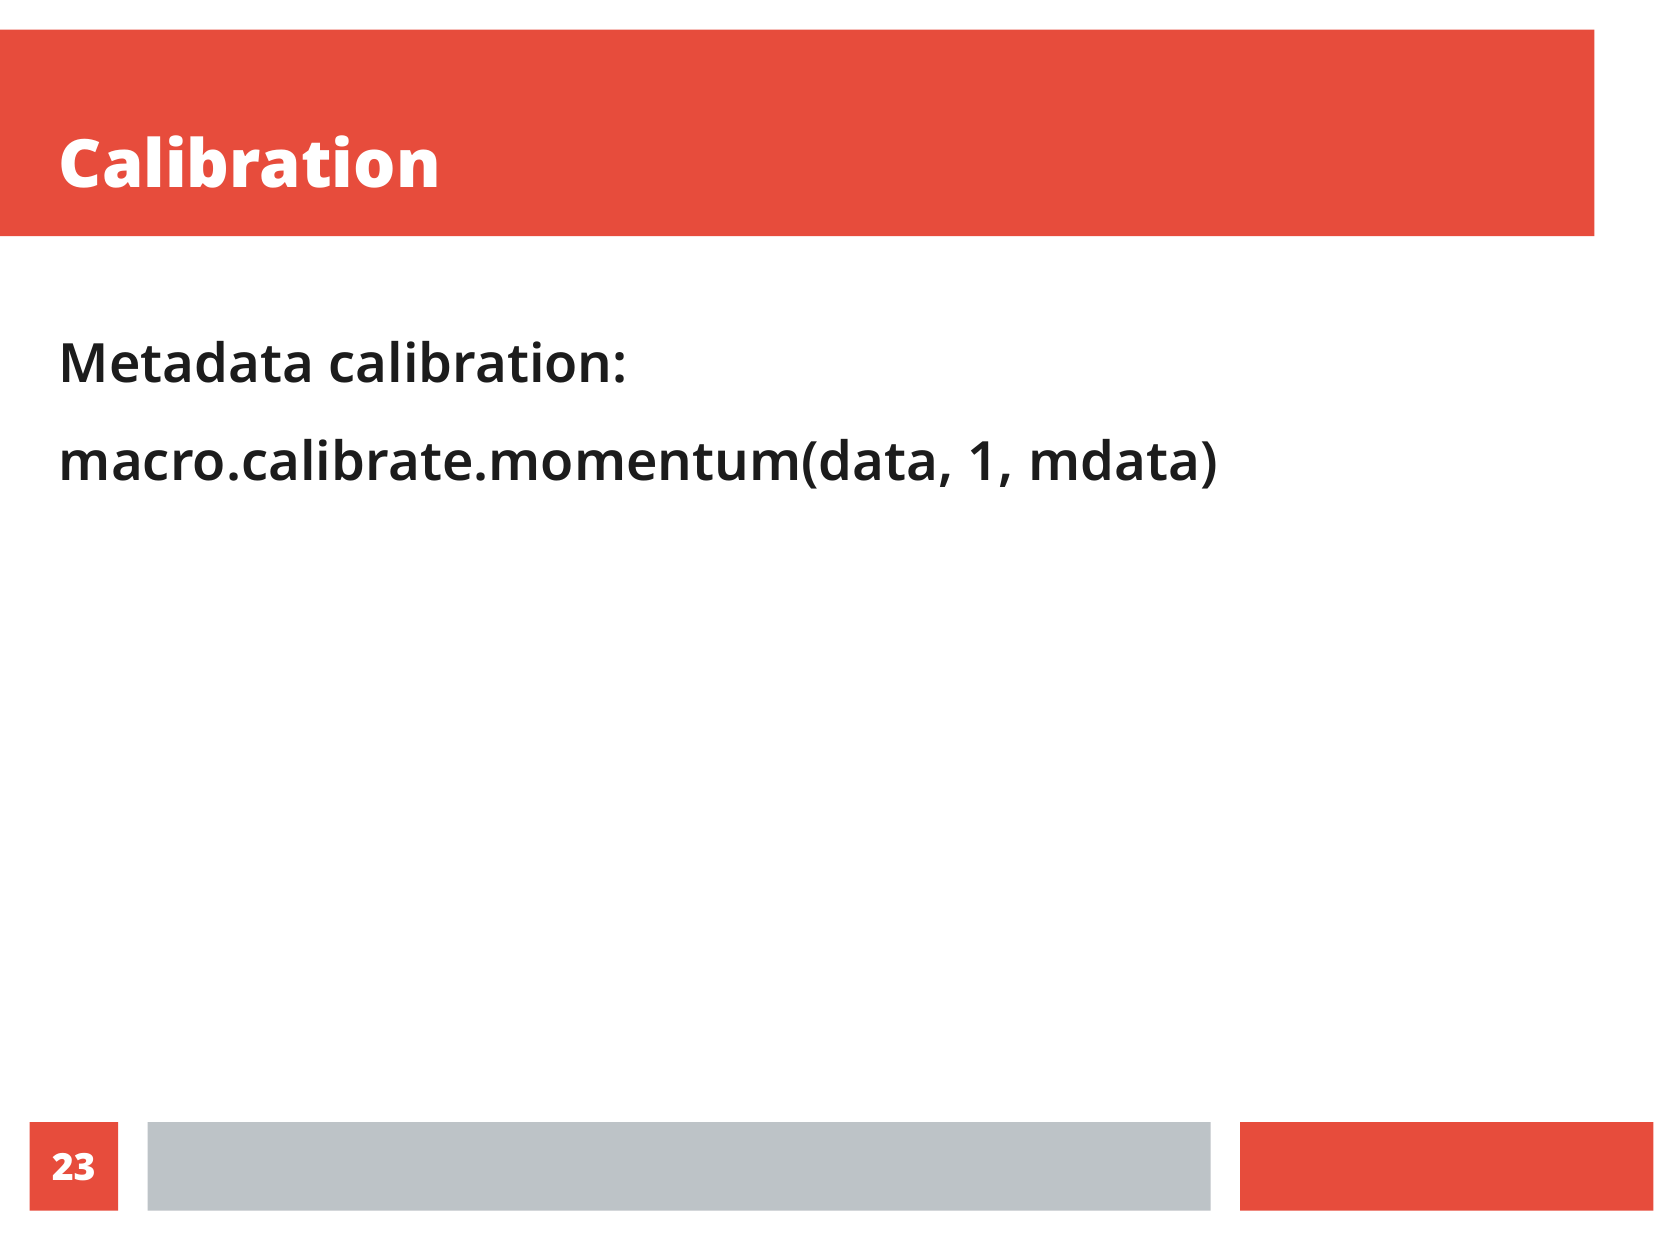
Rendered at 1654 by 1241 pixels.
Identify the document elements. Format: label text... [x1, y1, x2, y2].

list Metadata calibration: macro.calibrate.momentum(data, 1, mdata) [59, 324, 1565, 1093]
title Calibration [59, 59, 1595, 207]
